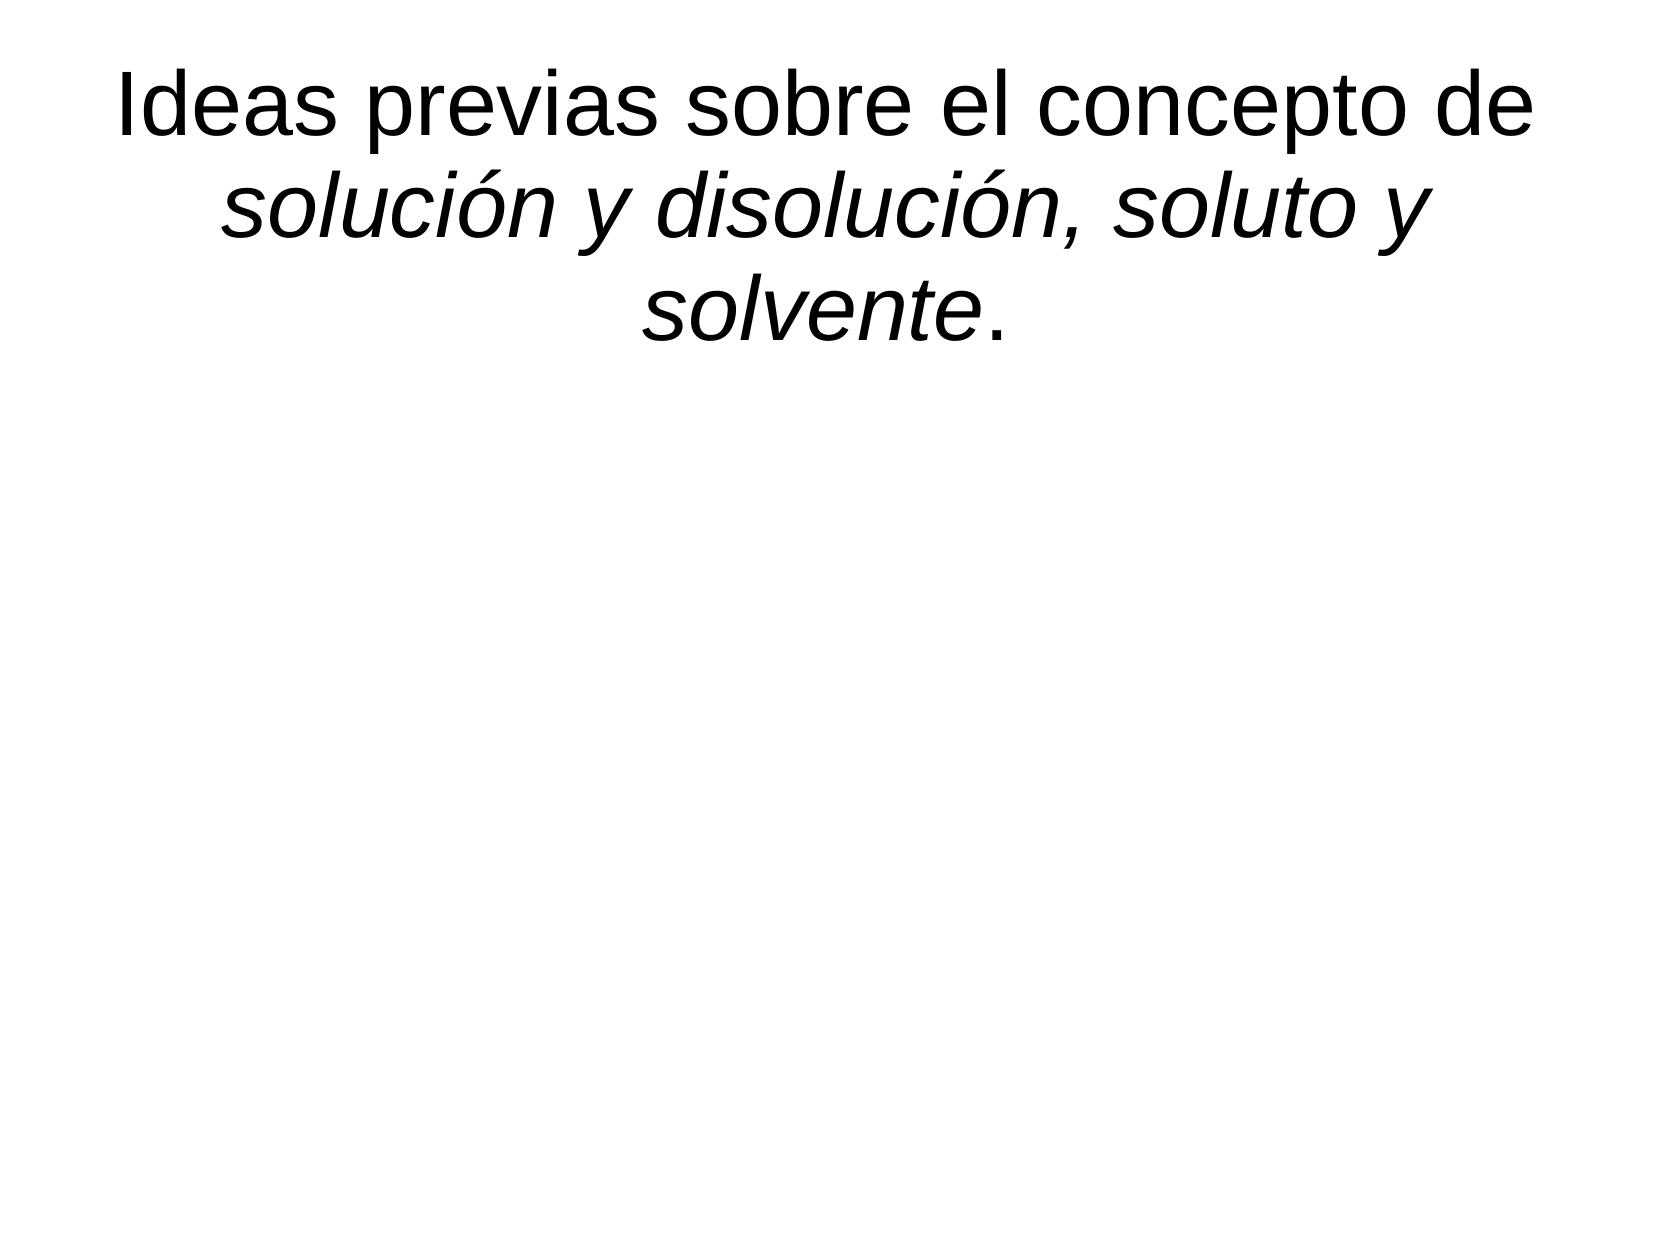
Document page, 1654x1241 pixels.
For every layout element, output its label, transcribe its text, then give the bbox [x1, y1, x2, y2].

title Ideas previas sobre el concepto de solución y disolución, soluto y solvente. [82, 51, 1571, 361]
